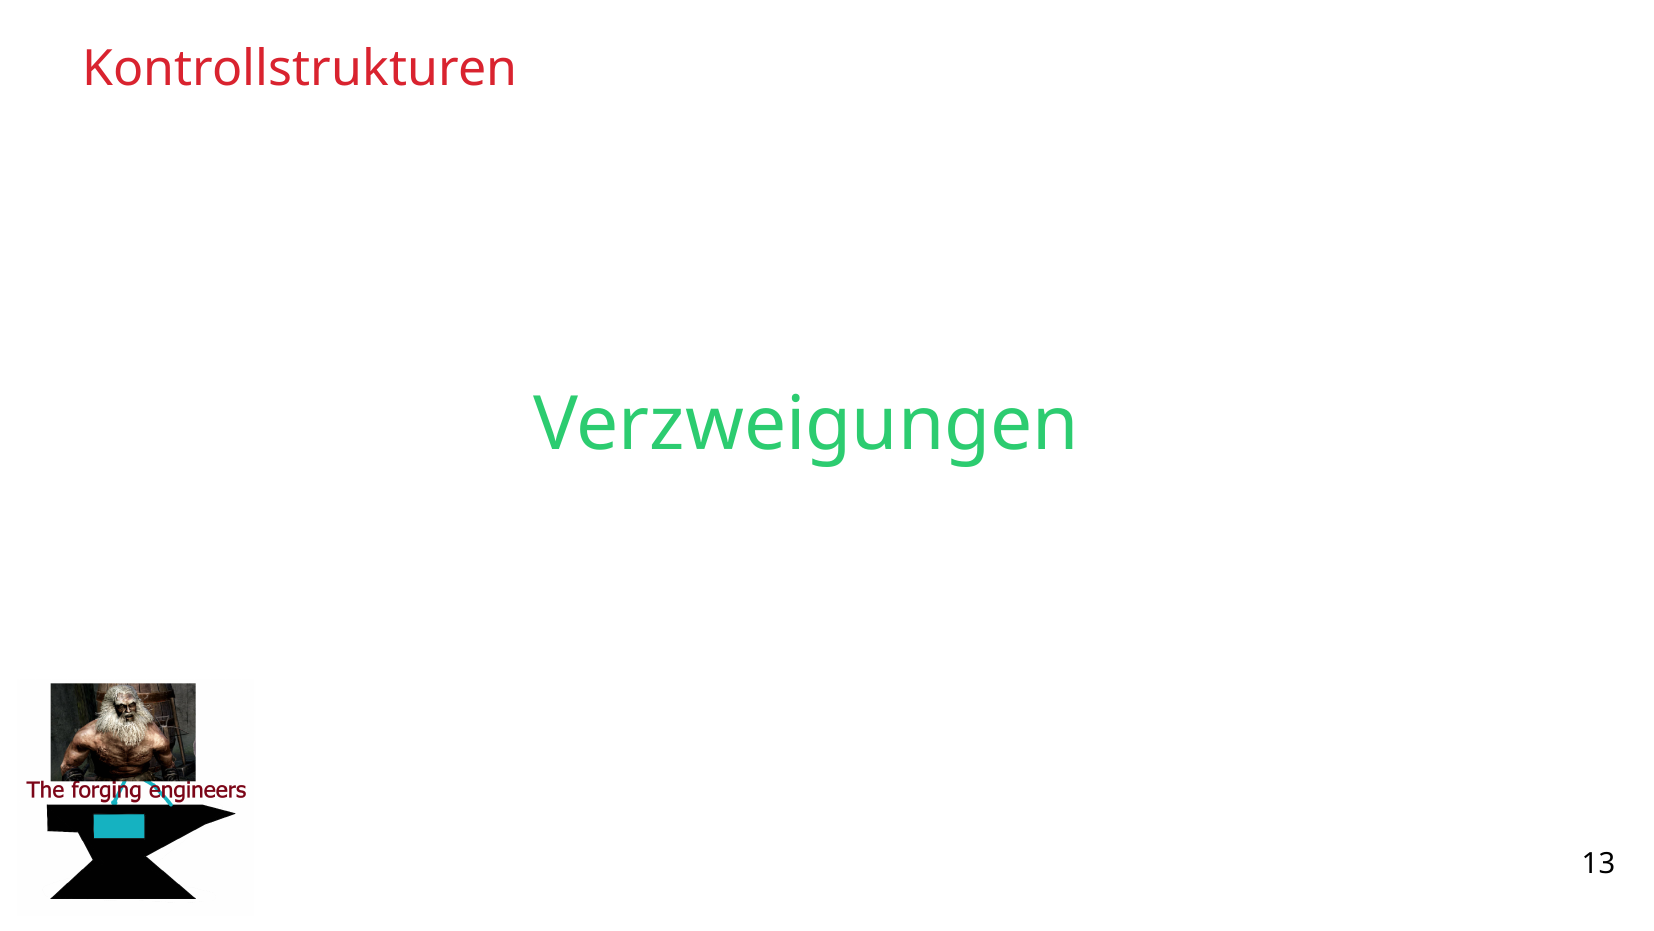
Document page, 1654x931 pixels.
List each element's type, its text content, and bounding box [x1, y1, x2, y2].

title Kontrollstrukturen [82, 37, 1571, 95]
text_box Verzweigungen [62, 374, 1551, 466]
picture [17, 679, 254, 916]
